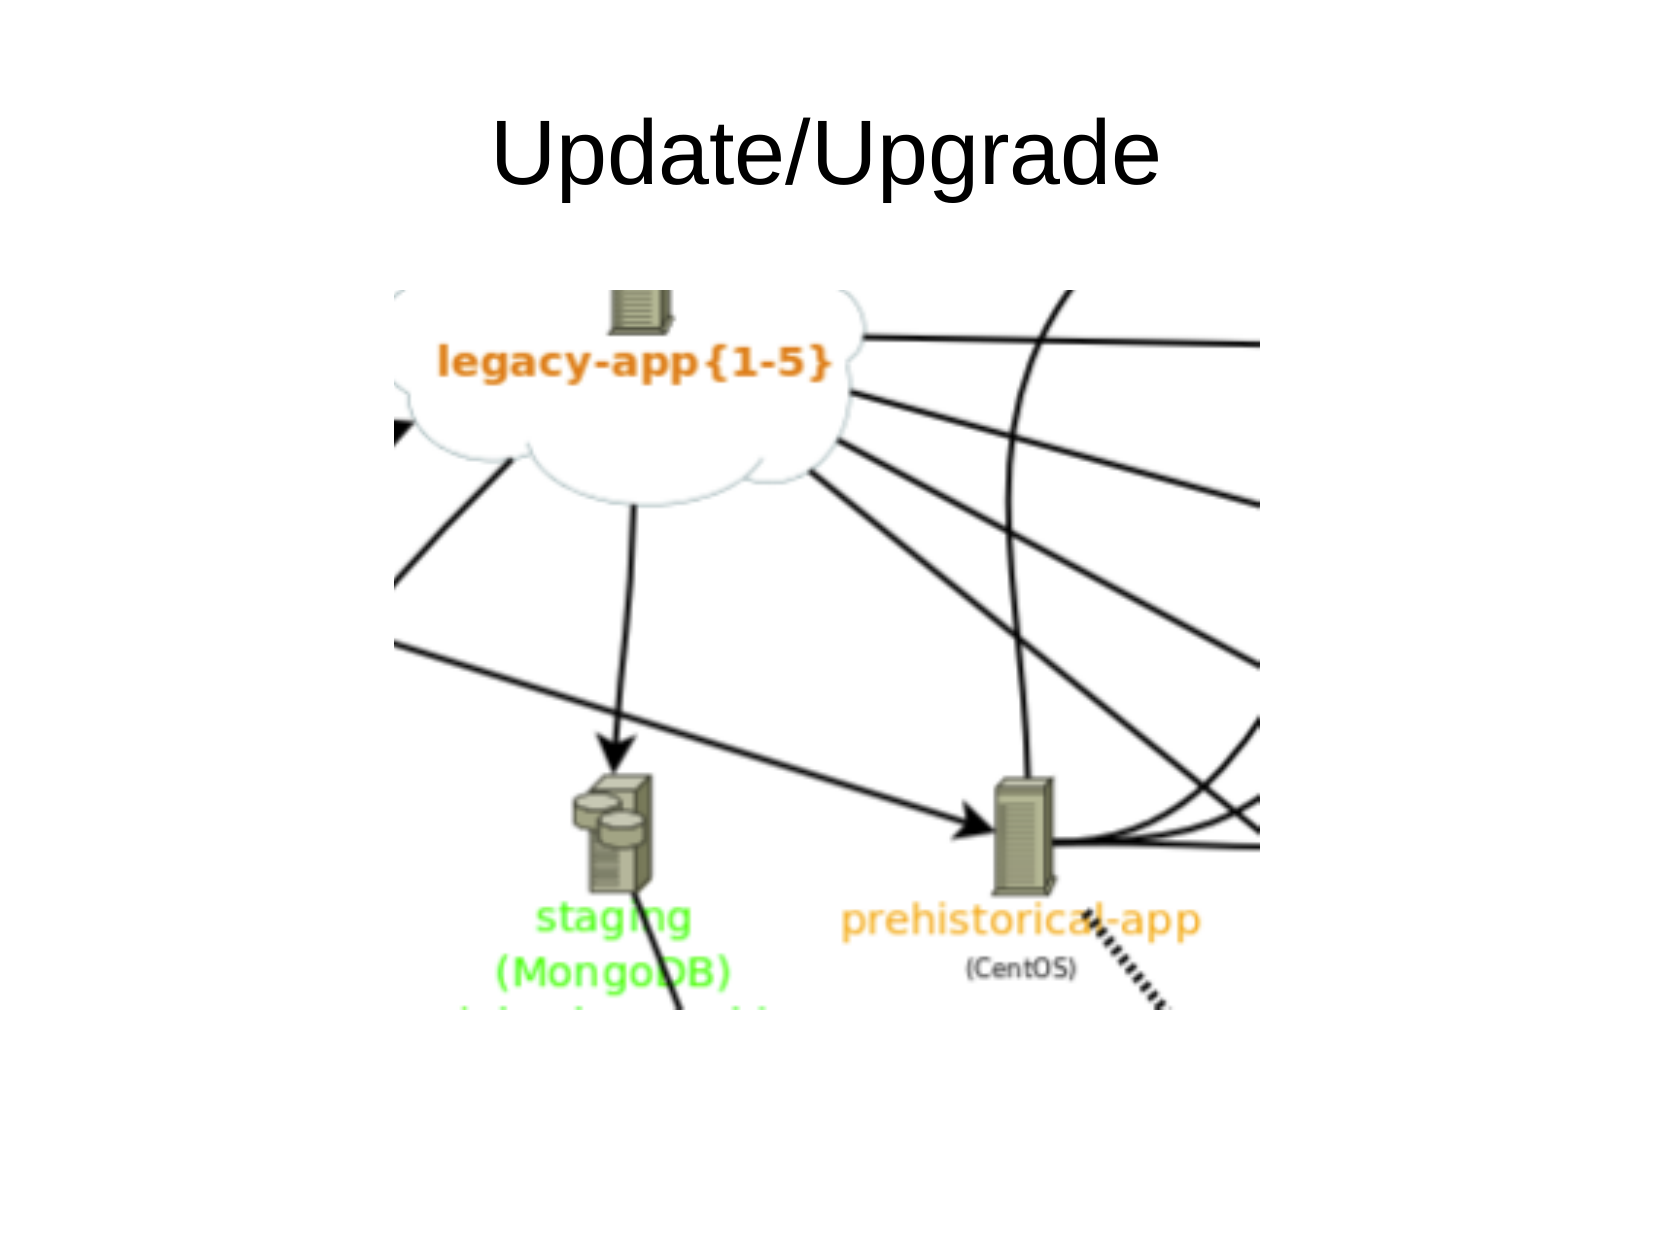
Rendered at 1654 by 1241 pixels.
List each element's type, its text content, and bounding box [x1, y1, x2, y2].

title Update/Upgrade [82, 49, 1571, 257]
picture [394, 290, 1260, 1010]
